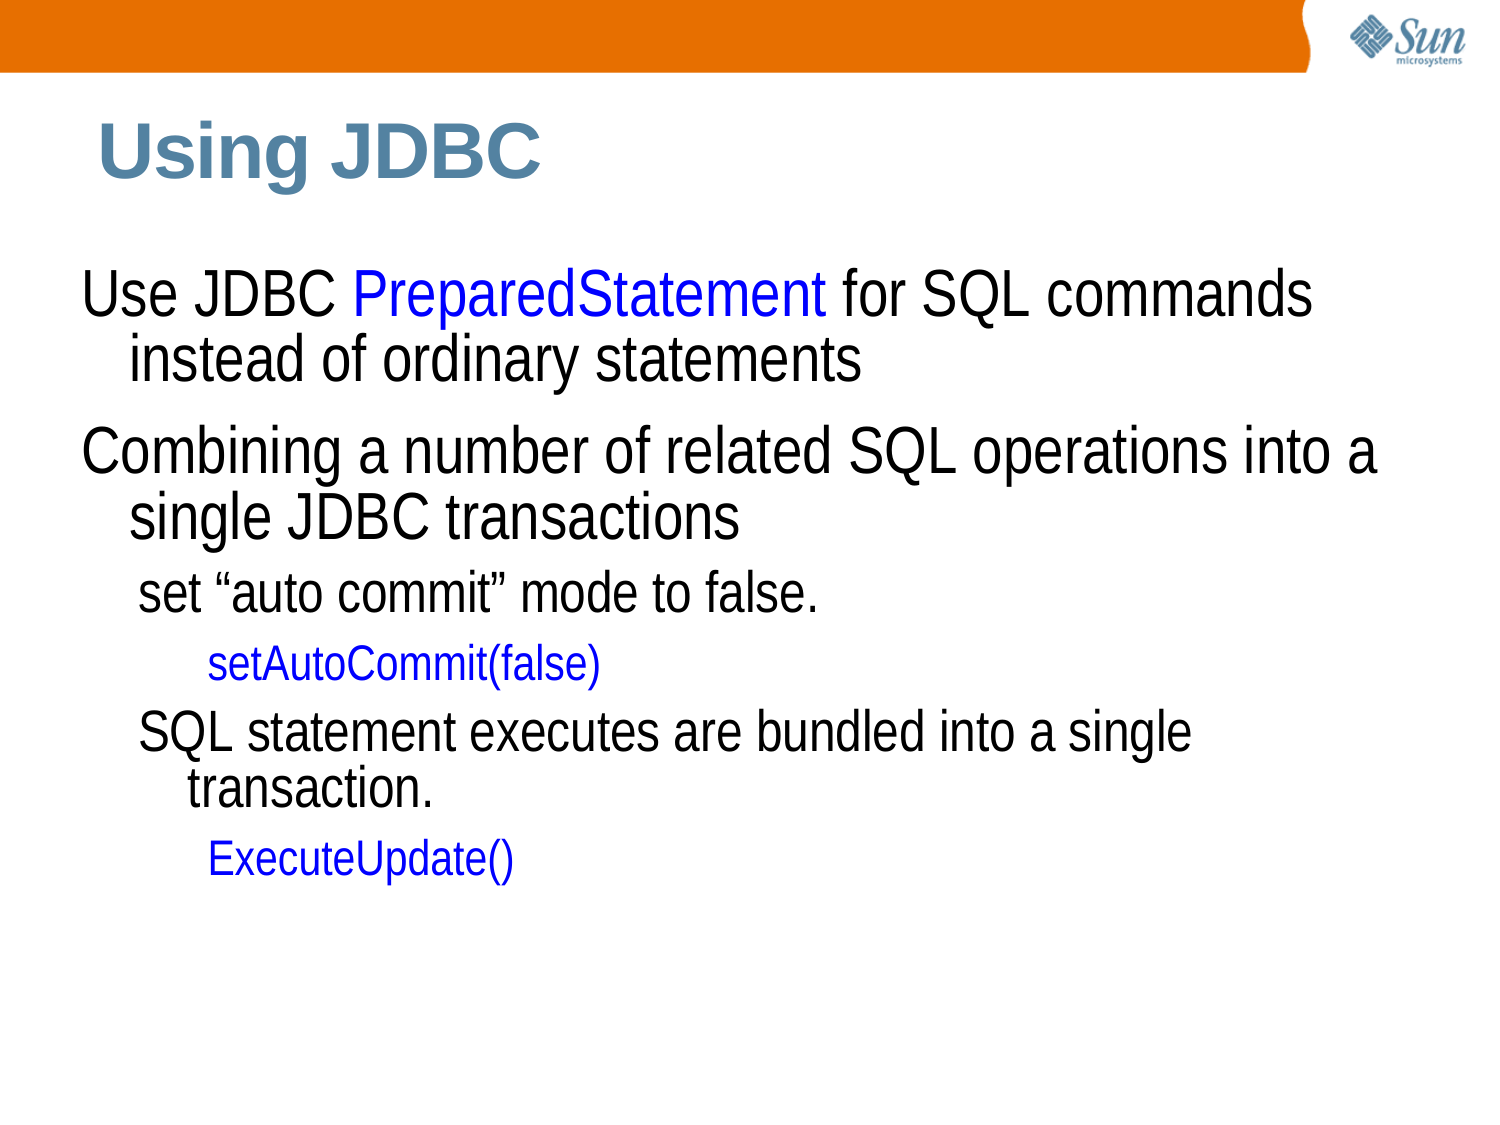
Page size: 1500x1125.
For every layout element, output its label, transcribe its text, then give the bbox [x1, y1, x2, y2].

title Using JDBC [97, 115, 1460, 222]
list Use JDBC PreparedStatement for SQL commands instead of ordinary statements Combining a number of related SQL operations into a single JDBC transactions set “auto commit” mode to false. setAutoCommit(false) SQL statement executes are bundled into a single transaction. ExecuteUpdate() [61, 264, 1433, 996]
picture [0, 0, 1500, 75]
